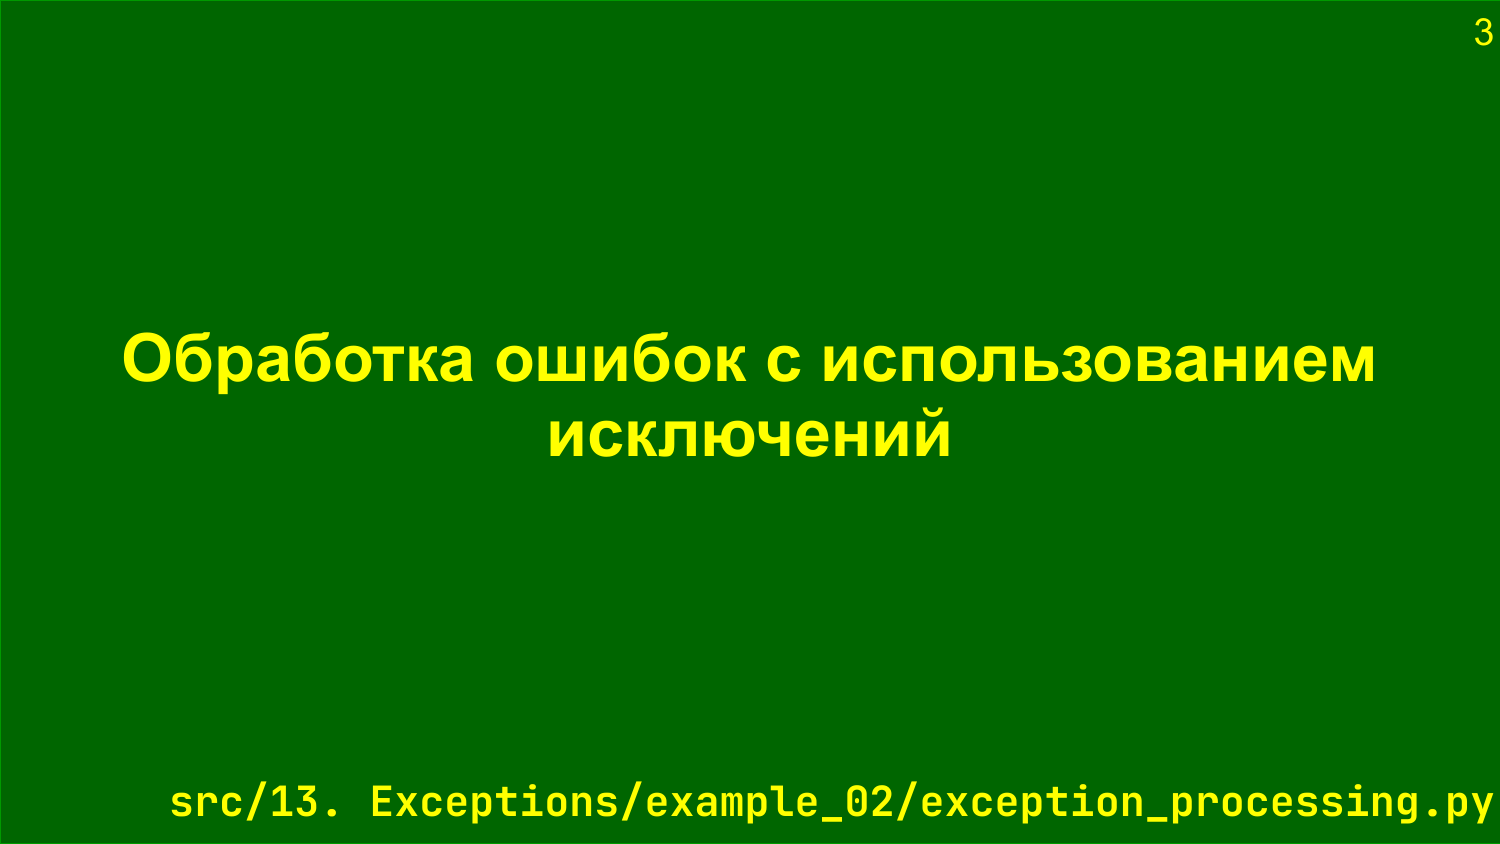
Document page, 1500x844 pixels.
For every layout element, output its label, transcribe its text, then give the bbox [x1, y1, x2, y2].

title Обработка ошибок с использованием исключений [75, 302, 1426, 491]
title src/13. Exceptions/example_02/exception_processing.py [6, 767, 1495, 837]
